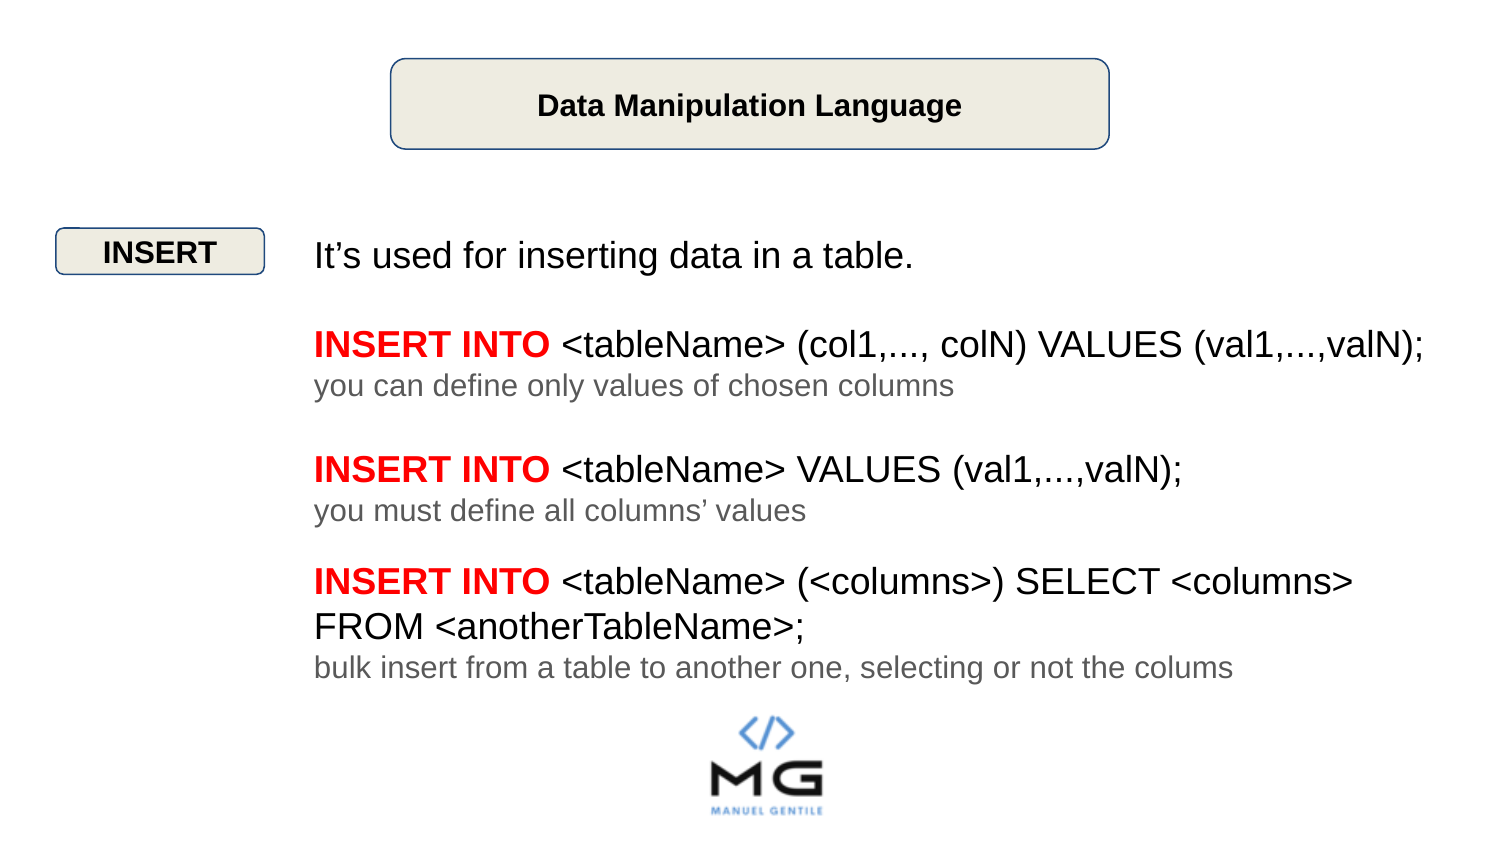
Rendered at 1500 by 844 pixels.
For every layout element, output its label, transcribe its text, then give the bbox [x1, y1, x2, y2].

text_box It’s used for inserting data in a table. [298, 216, 1031, 286]
text_box Data Manipulation Language [390, 58, 1110, 150]
text_box INSERT INTO <tableName> VALUES (val1,...,valN); you must define all columns’ values [298, 430, 1451, 500]
text_box INSERT INTO <tableName> (col1,..., colN) VALUES (val1,...,valN); you can define only values of chosen columns [298, 305, 1451, 375]
text_box INSERT [55, 228, 265, 275]
text_box INSERT INTO <tableName> (<columns>) SELECT <columns> FROM <anotherTableName>; bulk insert from a table to another one, selecting or not the colums [298, 542, 1451, 657]
picture [688, 687, 846, 844]
